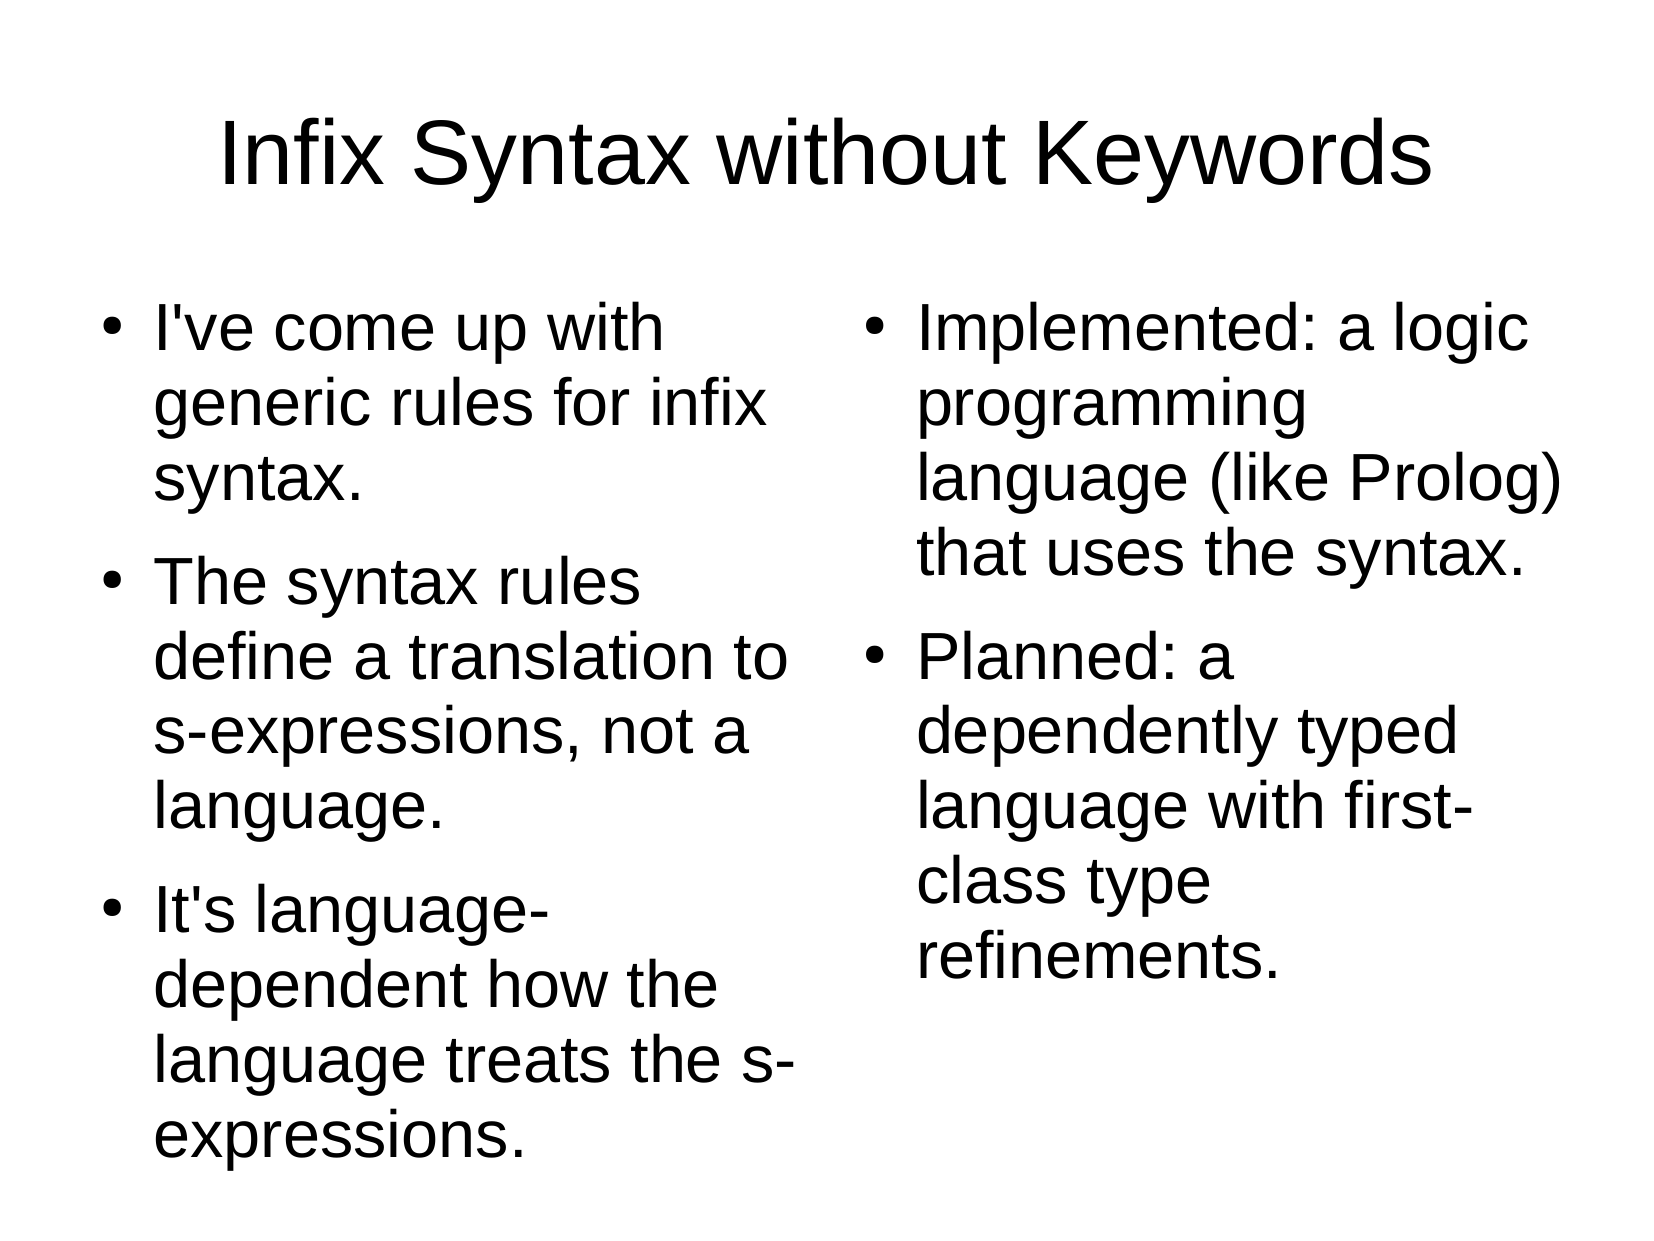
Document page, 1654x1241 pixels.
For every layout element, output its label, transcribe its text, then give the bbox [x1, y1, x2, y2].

list I've come up with generic rules for infix syntax. The syntax rules define a translation to s-expressions, not a language. It's language-dependent how the language treats the s-expressions. [82, 290, 809, 1172]
title Infix Syntax without Keywords [82, 49, 1571, 257]
list Implemented: a logic programming language (like Prolog) that uses the syntax. Planned: a dependently typed language with first-class type refinements. [845, 290, 1572, 1109]
